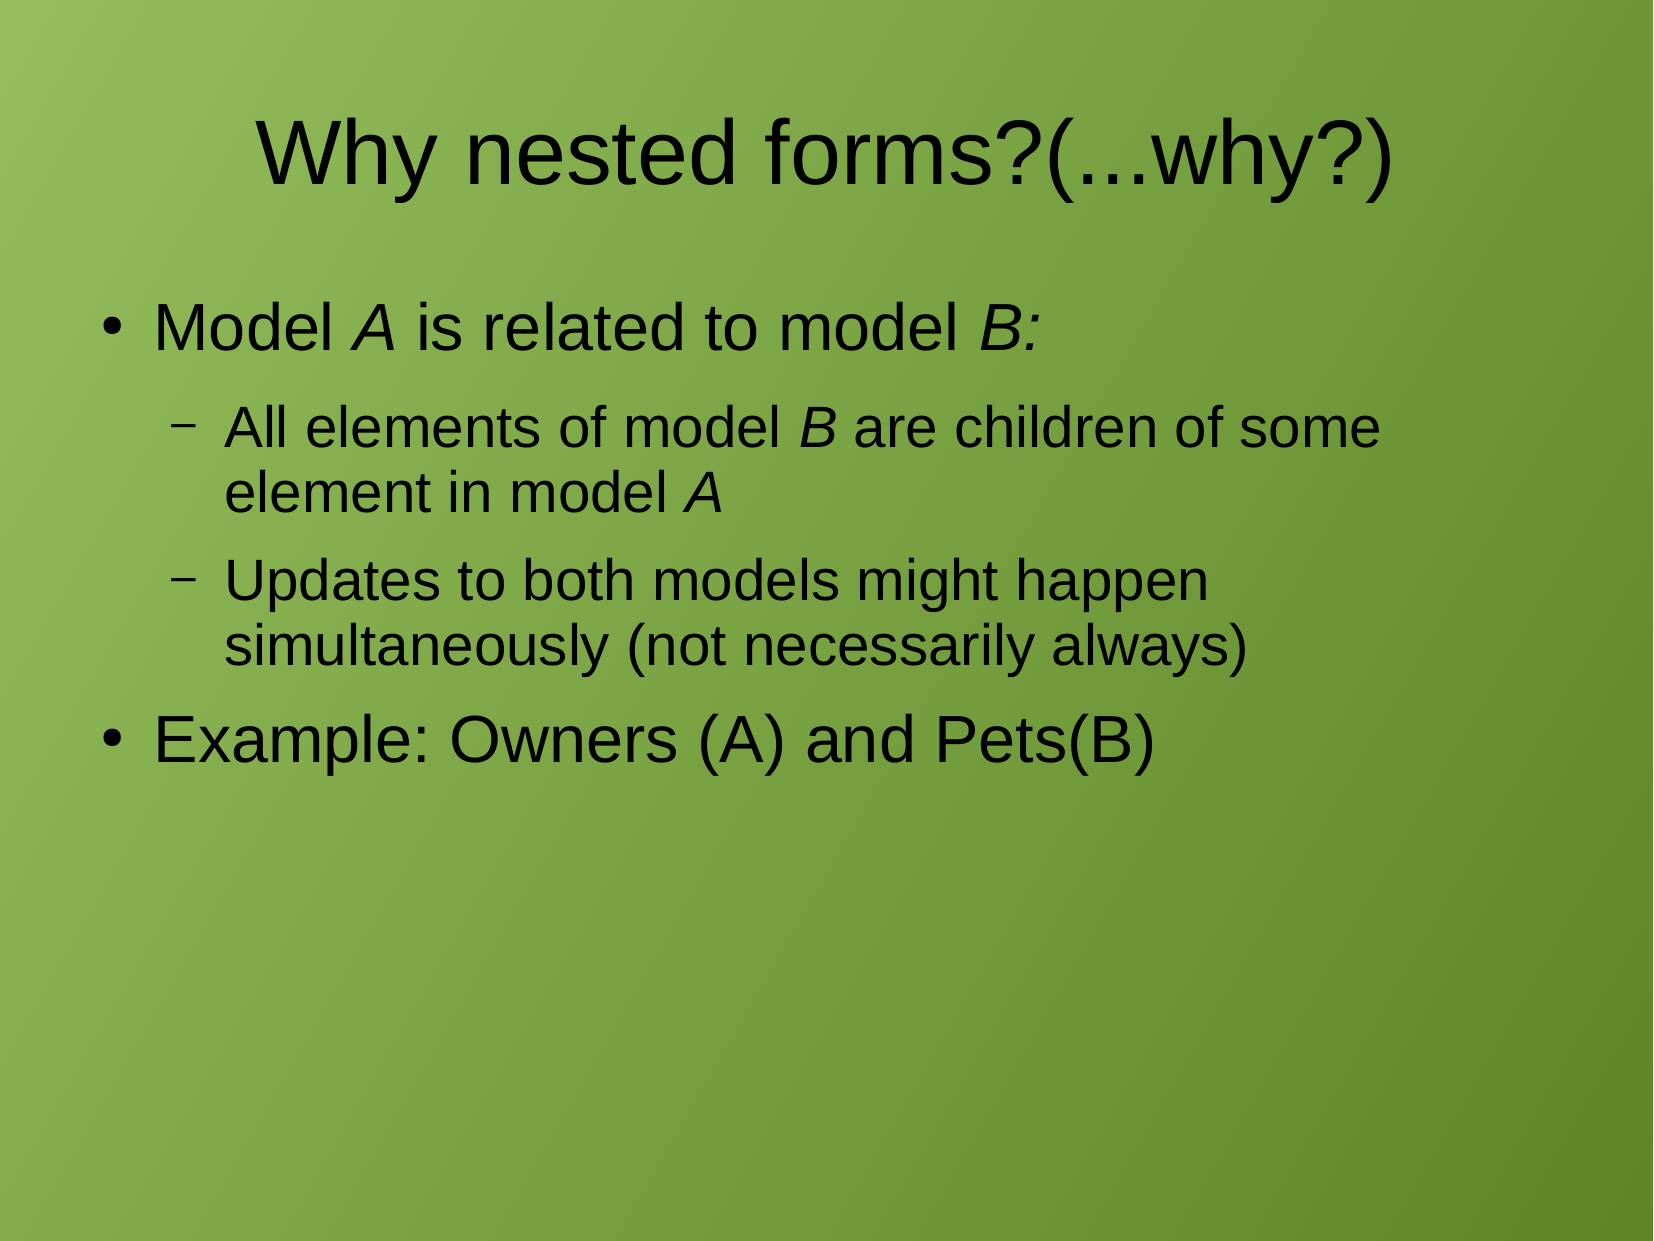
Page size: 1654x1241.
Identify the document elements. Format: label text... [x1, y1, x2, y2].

list Model A is related to model B: All elements of model B are children of some element in model A Updates to both models might happen simultaneously (not necessarily always) Example: Owners (A) and Pets(B) [82, 290, 1571, 1010]
title Why nested forms?(...why?) [82, 49, 1571, 257]
